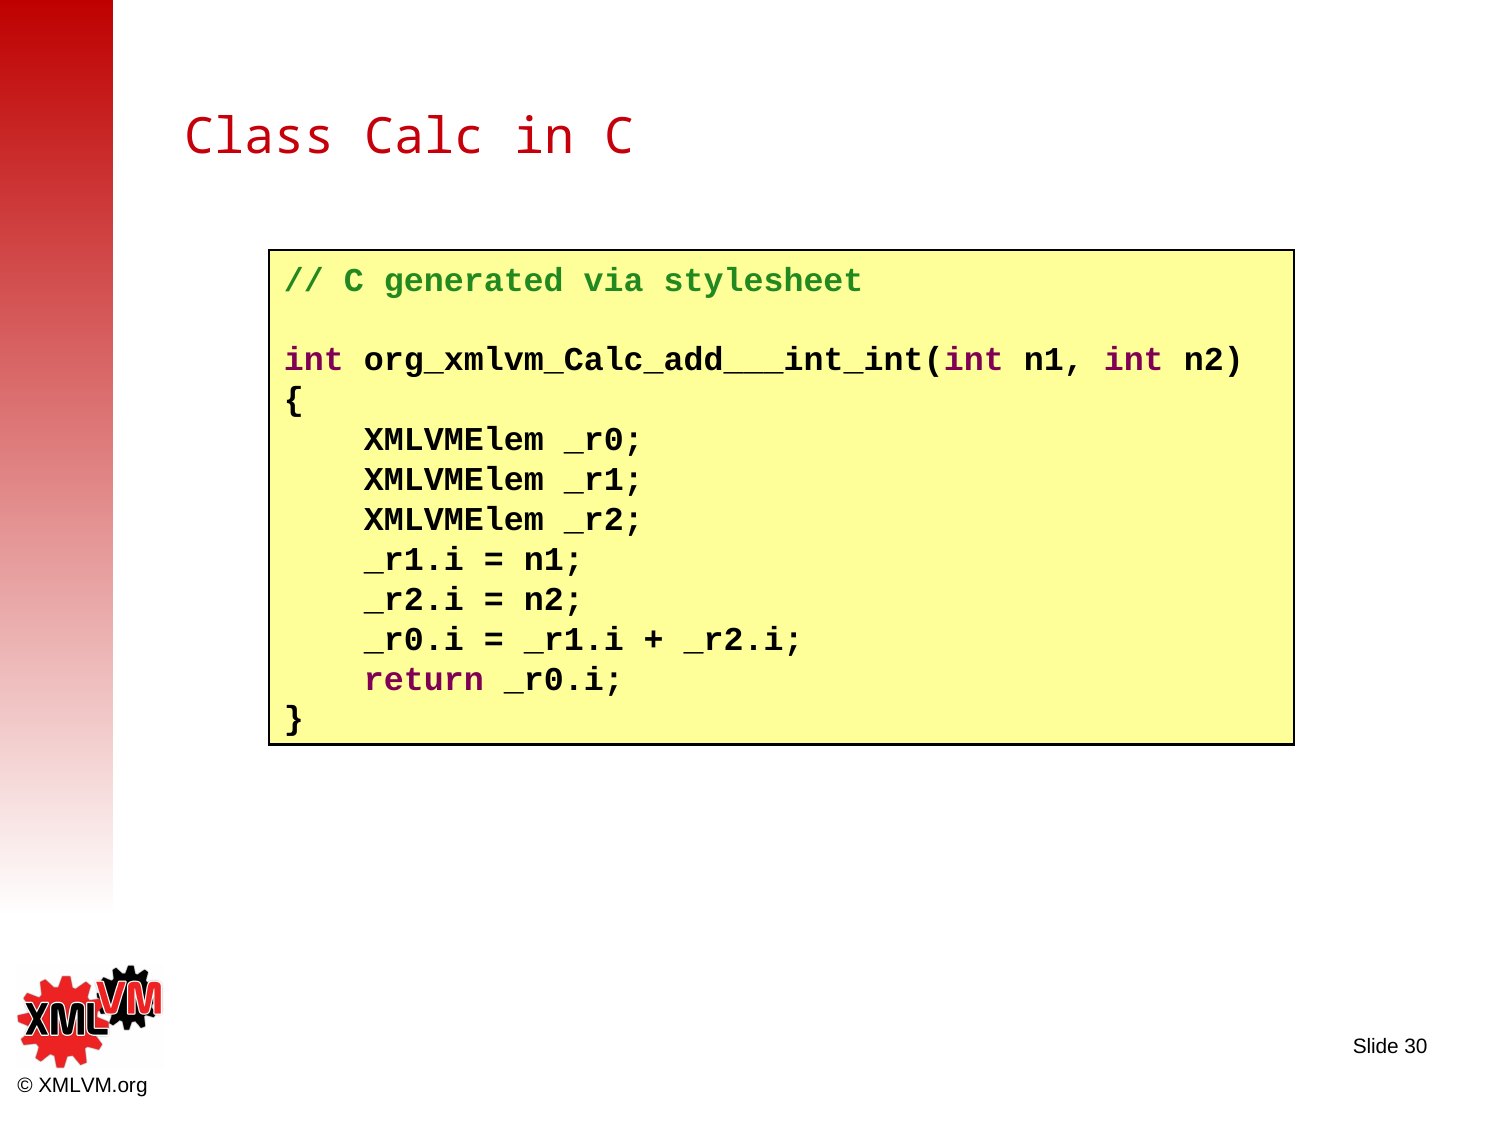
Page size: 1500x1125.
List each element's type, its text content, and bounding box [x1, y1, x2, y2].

title Class Calc in C [170, 67, 1447, 207]
text_box // C generated via stylesheet int org_xmlvm_Calc_add___int_int(int n1, int n2) { XMLVMElem _r0; XMLVMElem _r1; XMLVMElem _r2; _r1.i = n1; _r2.i = n2; _r0.i = _r1.i + _r2.i; return _r0.i; } [269, 249, 1295, 745]
picture [16, 964, 164, 1069]
